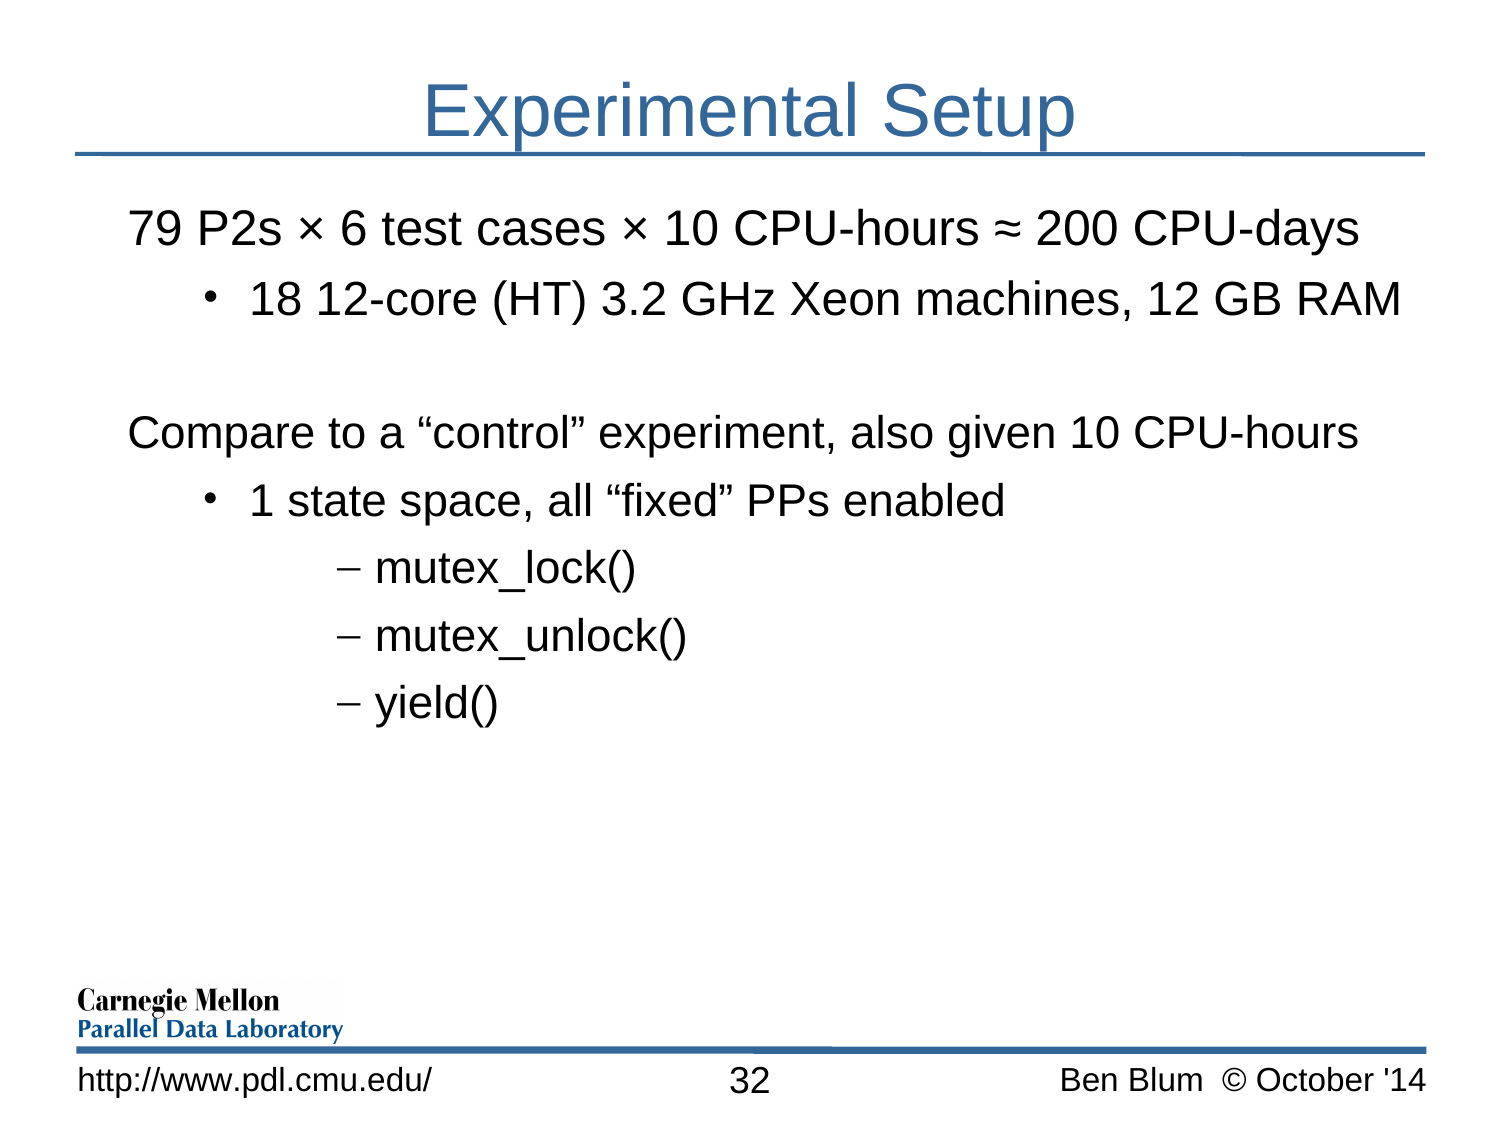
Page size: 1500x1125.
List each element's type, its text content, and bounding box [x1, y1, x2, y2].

picture [77, 979, 343, 1044]
list 79 P2s × 6 test cases × 10 CPU-hours ≈ 200 CPU-days 18 12-core (HT) 3.2 GHz Xeon machines, 12 GB RAM Compare to a “control” experiment, also given 10 CPU-hours 1 state space, all “fixed” PPs enabled mutex_lock() mutex_unlock() yield() [112, 187, 1426, 1004]
title Experimental Setup [112, 49, 1388, 163]
